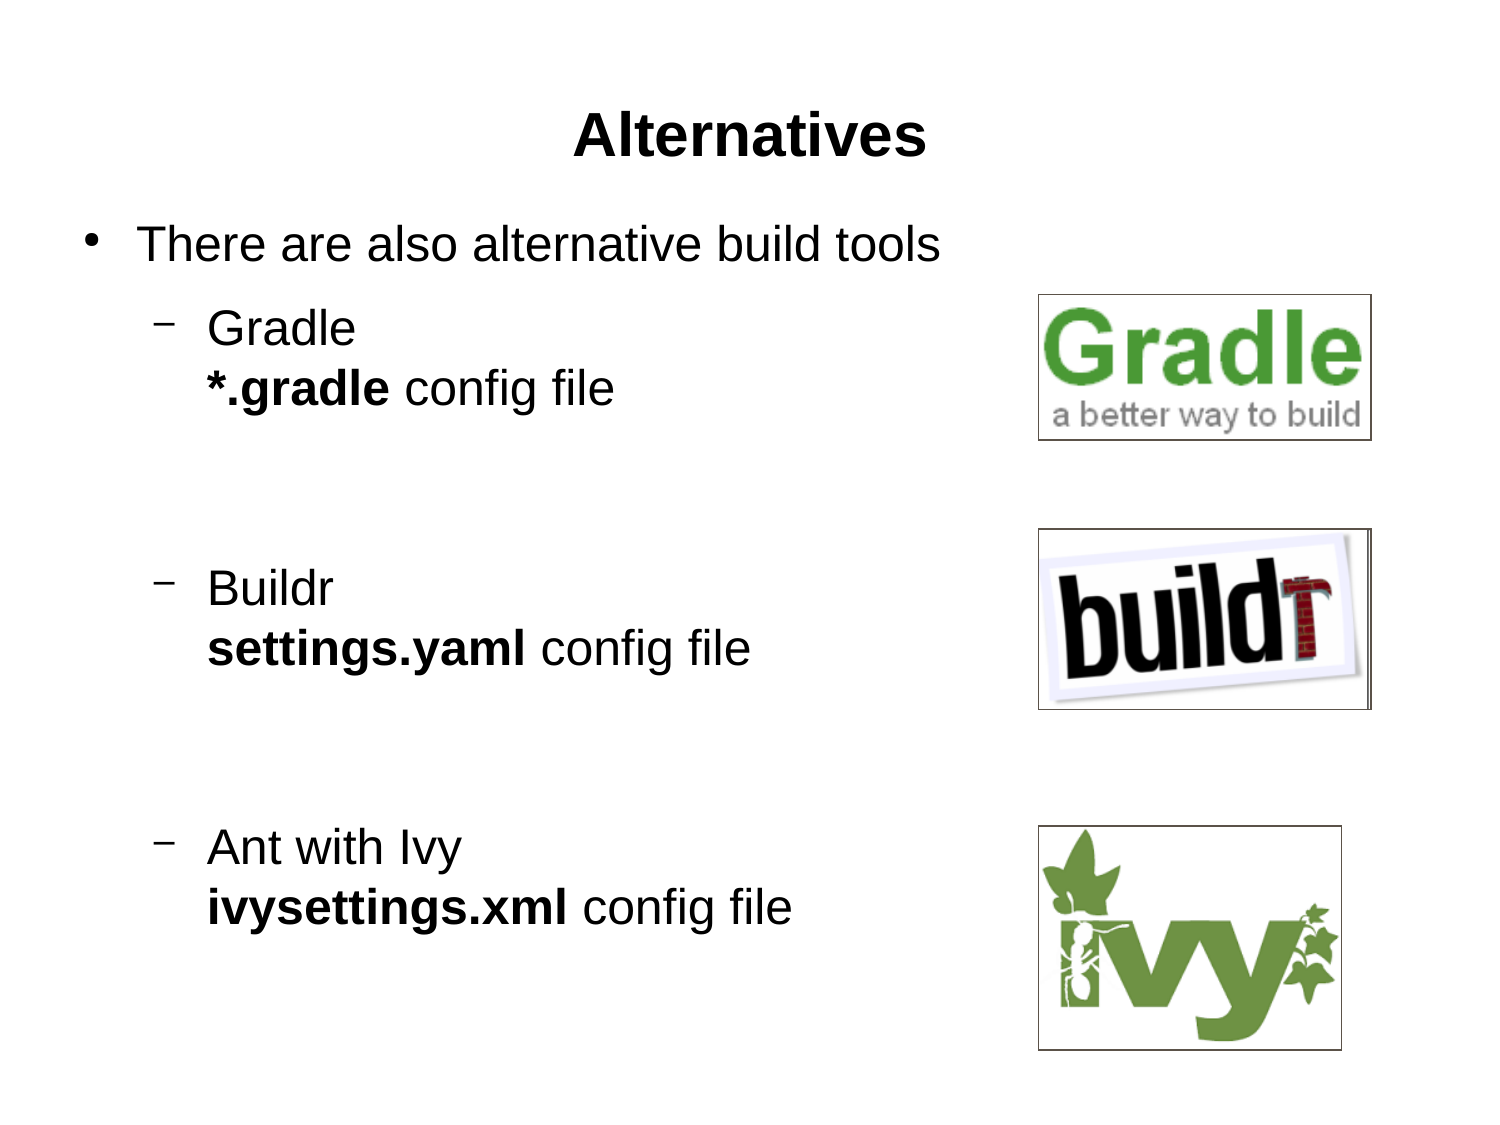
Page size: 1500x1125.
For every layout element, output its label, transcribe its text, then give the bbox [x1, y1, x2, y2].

title Alternatives [75, 44, 1425, 177]
picture [1039, 530, 1371, 709]
list There are also alternative build tools Gradle *.gradle config file Buildr settings.yaml config file Ant with Ivy ivysettings.xml config file [50, 203, 1063, 1075]
picture [1039, 295, 1371, 440]
picture [1039, 826, 1341, 1050]
